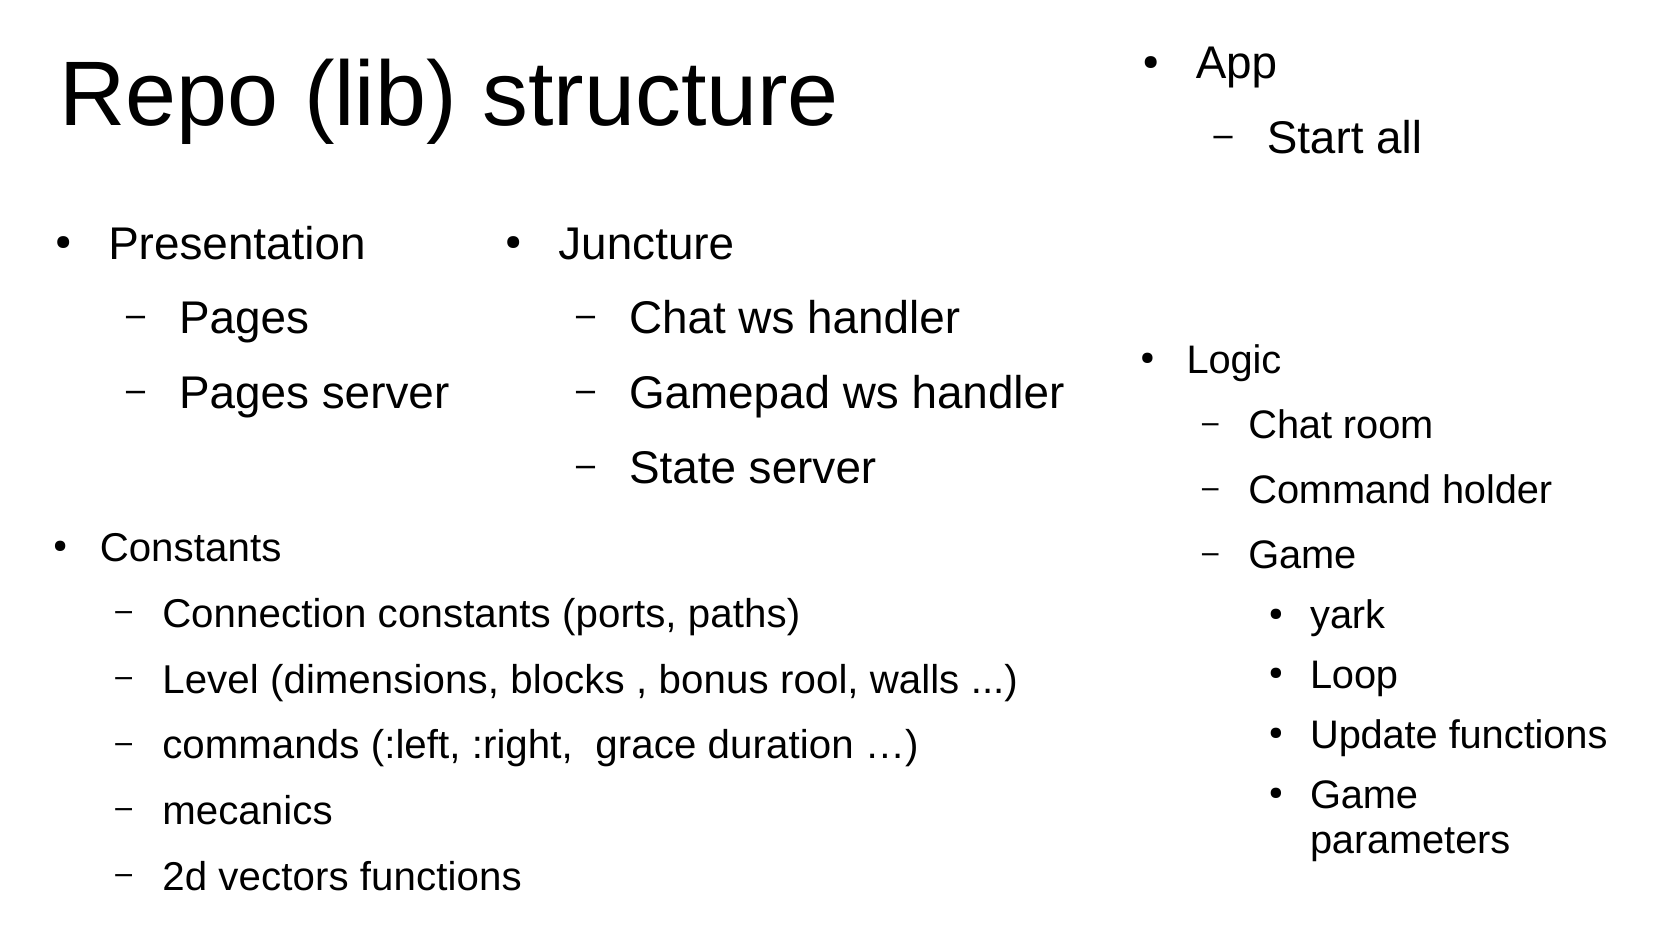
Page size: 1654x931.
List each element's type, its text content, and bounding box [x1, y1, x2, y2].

list App Start all [1125, 37, 1613, 226]
list Constants Connection constants (ports, paths) Level (dimensions, blocks , bonus rool, walls ...) commands (:left, :right, grace duration …) mecanics 2d vectors functions [37, 525, 1201, 901]
title Repo (lib) structure [37, 37, 863, 151]
list Juncture Chat ws handler Gamepad ws handler State server [487, 217, 1126, 525]
list Logic Chat room Command holder Game yark Loop Update functions Game parameters [1126, 337, 1613, 901]
list Presentation Pages Pages server [37, 217, 487, 488]
